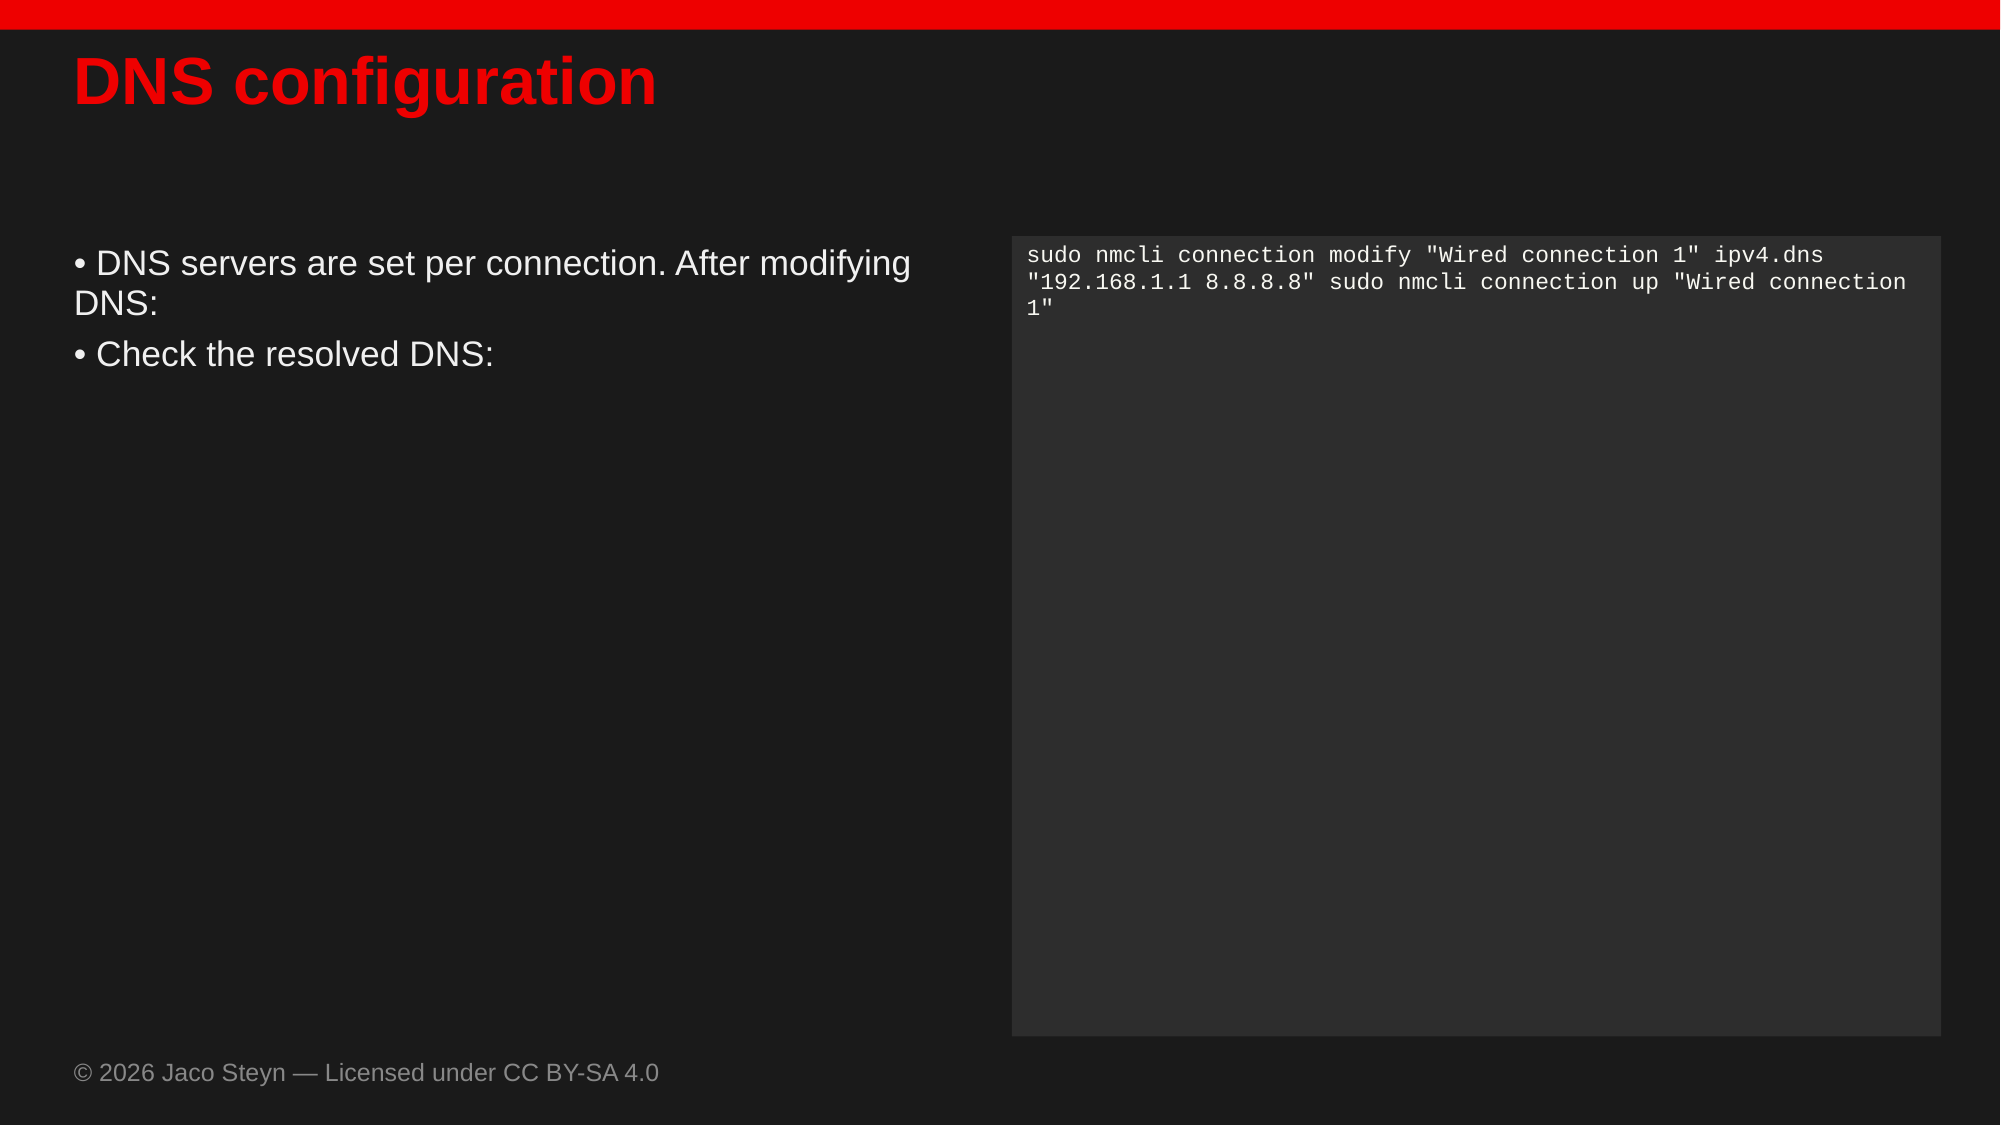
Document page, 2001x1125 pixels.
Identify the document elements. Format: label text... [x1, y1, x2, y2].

text_box • DNS servers are set per connection. After modifying DNS: • Check the resolved DNS: [59, 236, 989, 1037]
text_box sudo nmcli connection modify "Wired connection 1" ipv4.dns "192.168.1.1 8.8.8.8" sudo nmcli connection up "Wired connection 1" [1011, 236, 1942, 1037]
text_box DNS configuration [59, 36, 1942, 208]
text_box [0, 0, 2001, 30]
text_box © 2026 Jaco Steyn — Licensed under CC BY-SA 4.0 [59, 1051, 1942, 1093]
